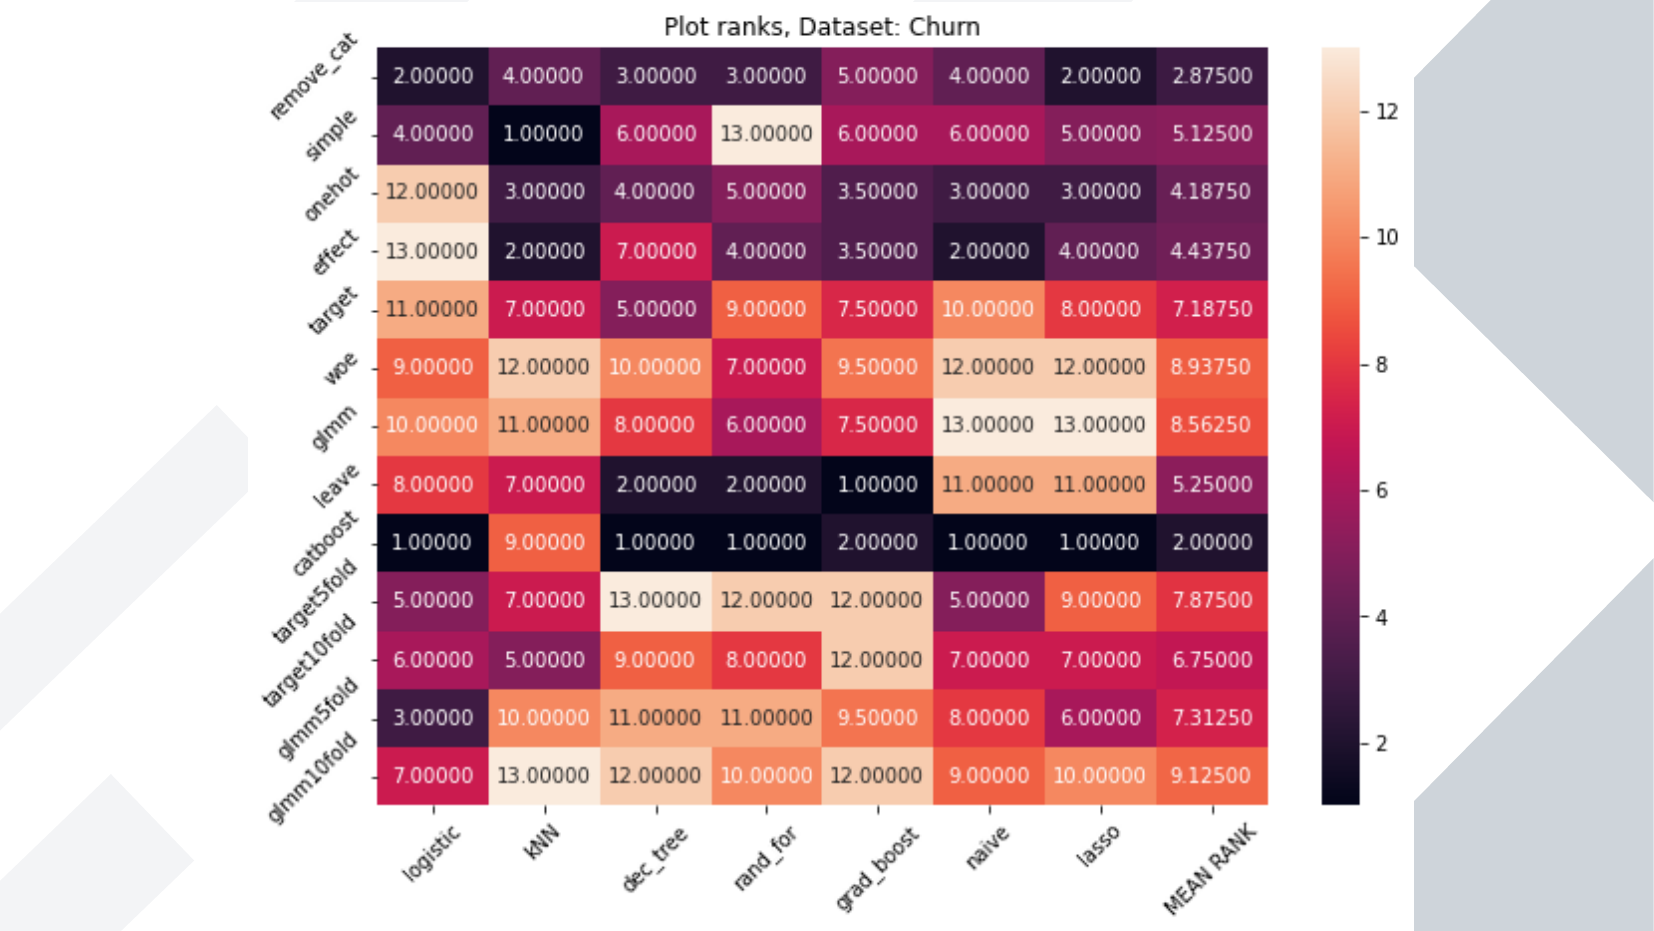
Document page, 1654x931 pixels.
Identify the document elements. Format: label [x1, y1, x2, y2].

picture [248, 2, 1414, 931]
